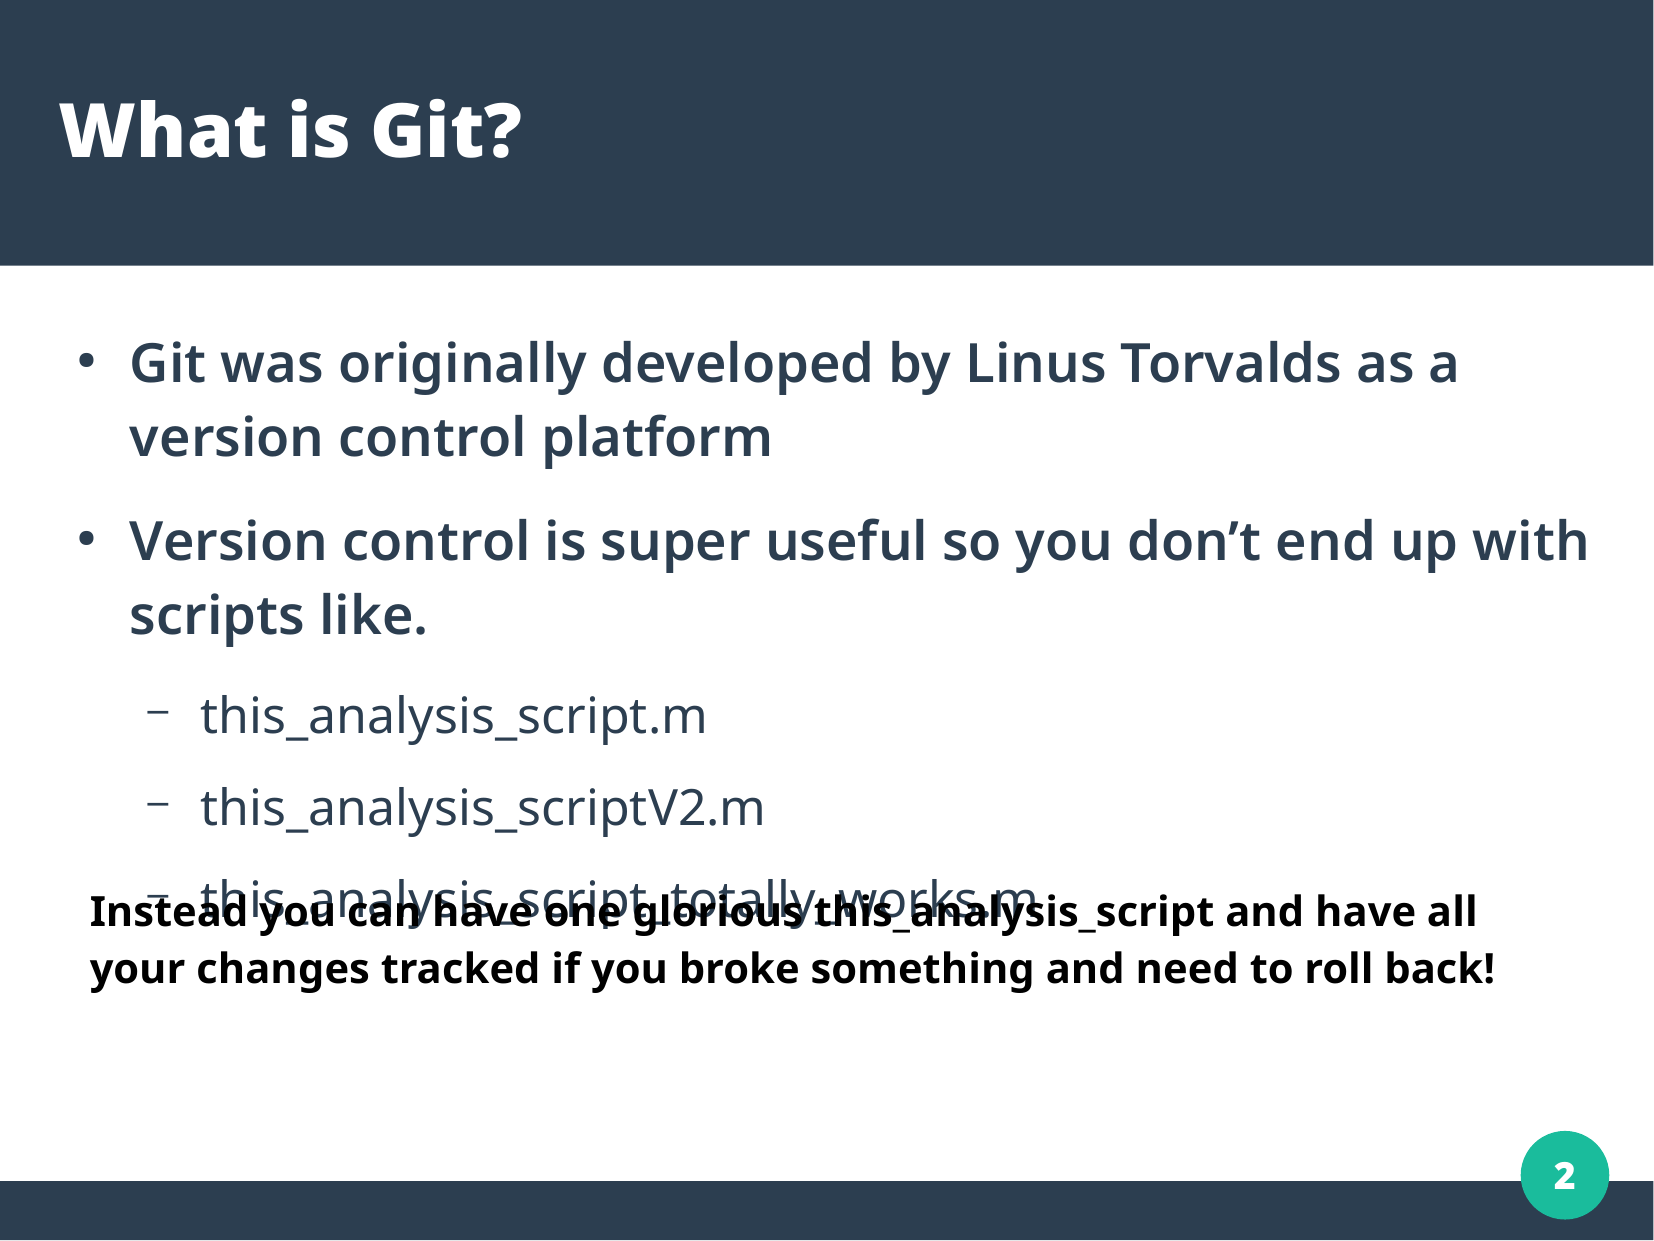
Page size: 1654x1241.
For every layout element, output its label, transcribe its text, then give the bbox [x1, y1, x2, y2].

title What is Git? [59, 49, 1595, 207]
list Git was originally developed by Linus Torvalds as a version control platform Version control is super useful so you don’t end up with scripts like. this_analysis_script.m this_analysis_scriptV2.m this_analysis_script_totally_works.m [59, 324, 1595, 1152]
text_box Instead you can have one glorious this_analysis_script and have all your changes tracked if you broke something and need to roll back! [75, 874, 1531, 1036]
